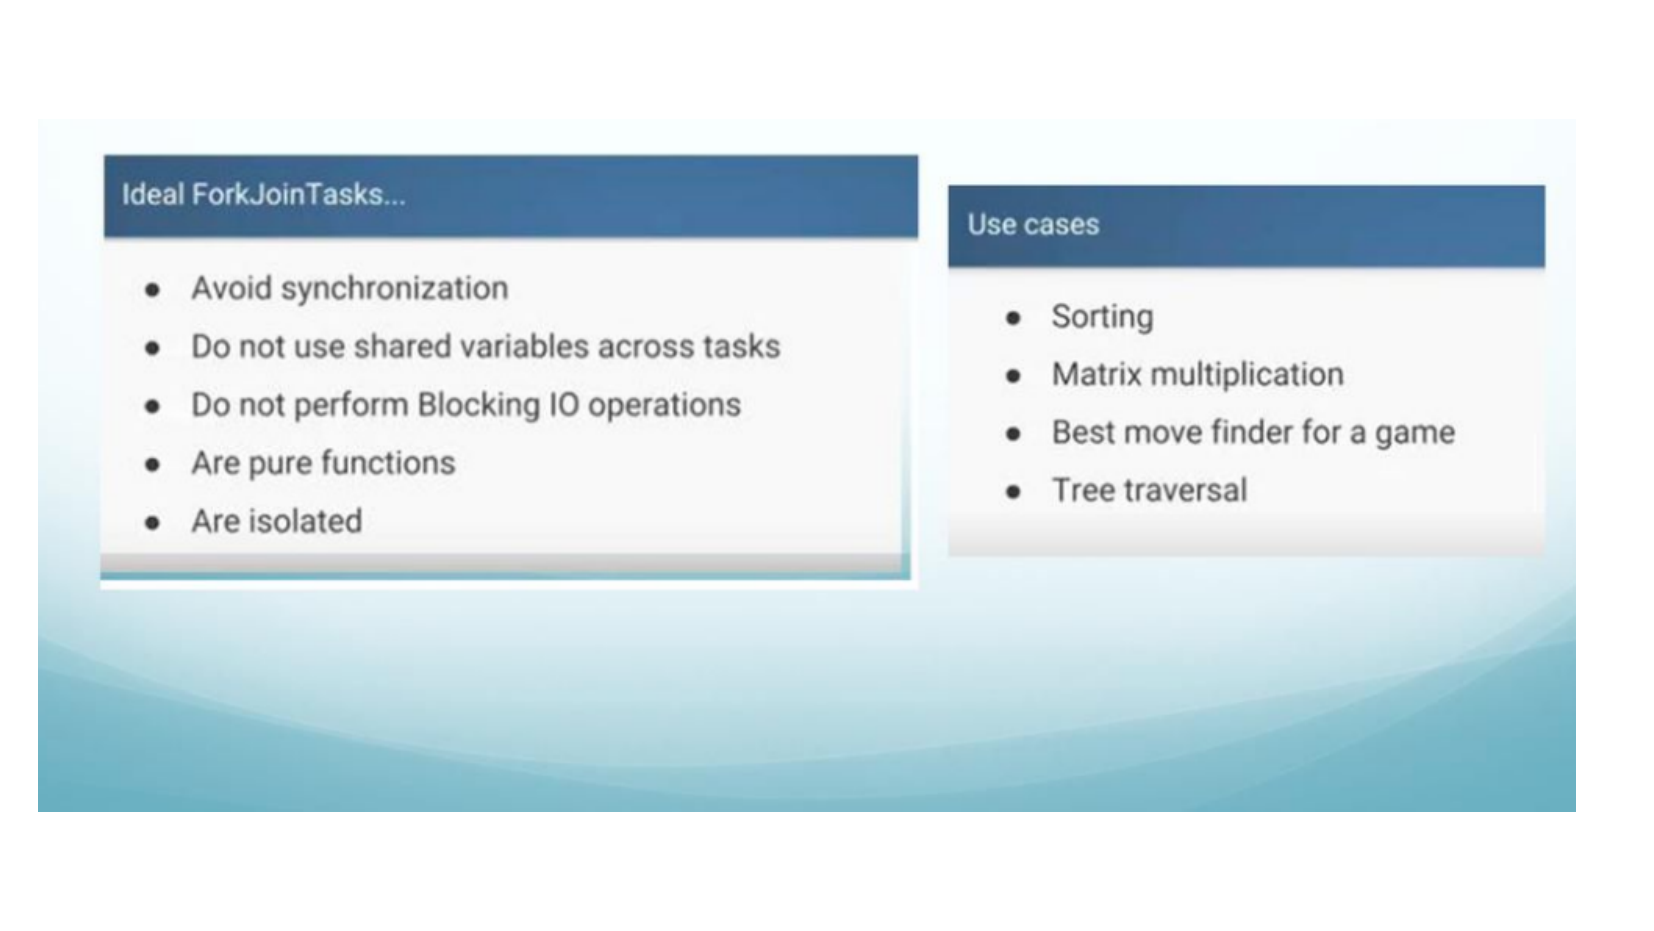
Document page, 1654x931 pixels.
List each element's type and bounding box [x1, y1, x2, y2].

picture [38, 119, 1576, 812]
